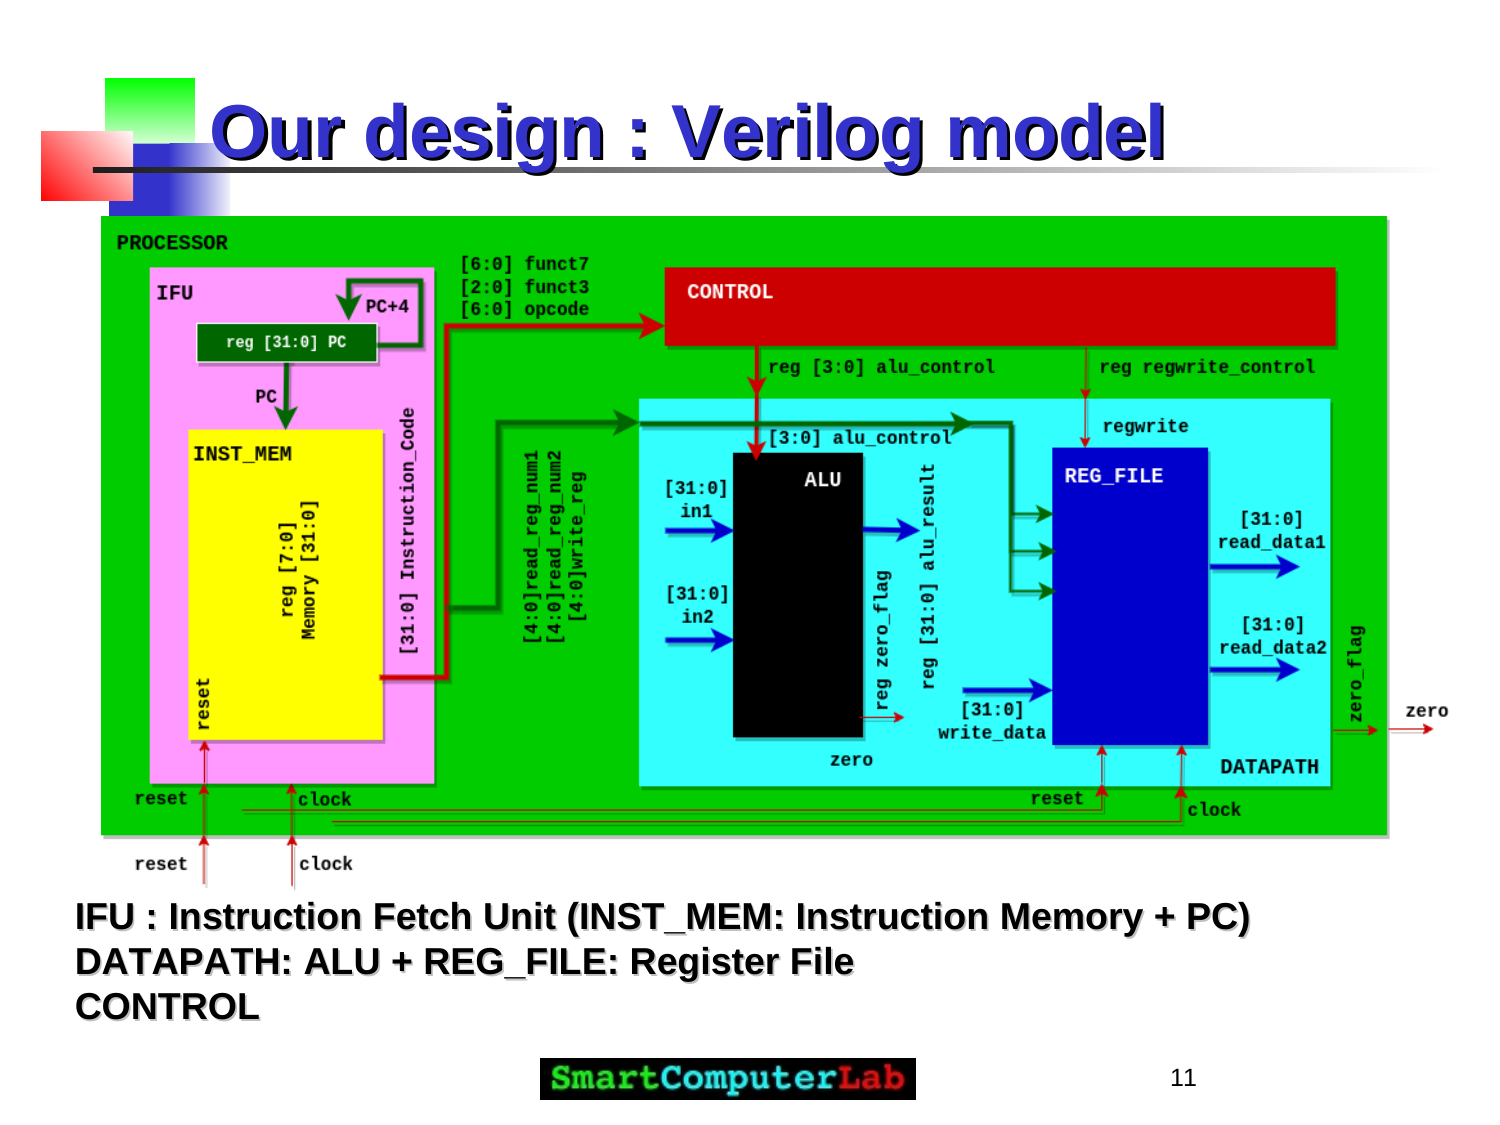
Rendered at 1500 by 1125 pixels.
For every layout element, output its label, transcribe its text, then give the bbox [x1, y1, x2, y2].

picture [540, 1058, 916, 1100]
title Our design : Verilog model [195, 74, 1336, 180]
picture [101, 216, 1467, 901]
text_box IFU : Instruction Fetch Unit (INST_MEM: Instruction Memory + PC) DATAPATH: ALU + REG_FILE: Register File CONTROL [60, 885, 1351, 1035]
